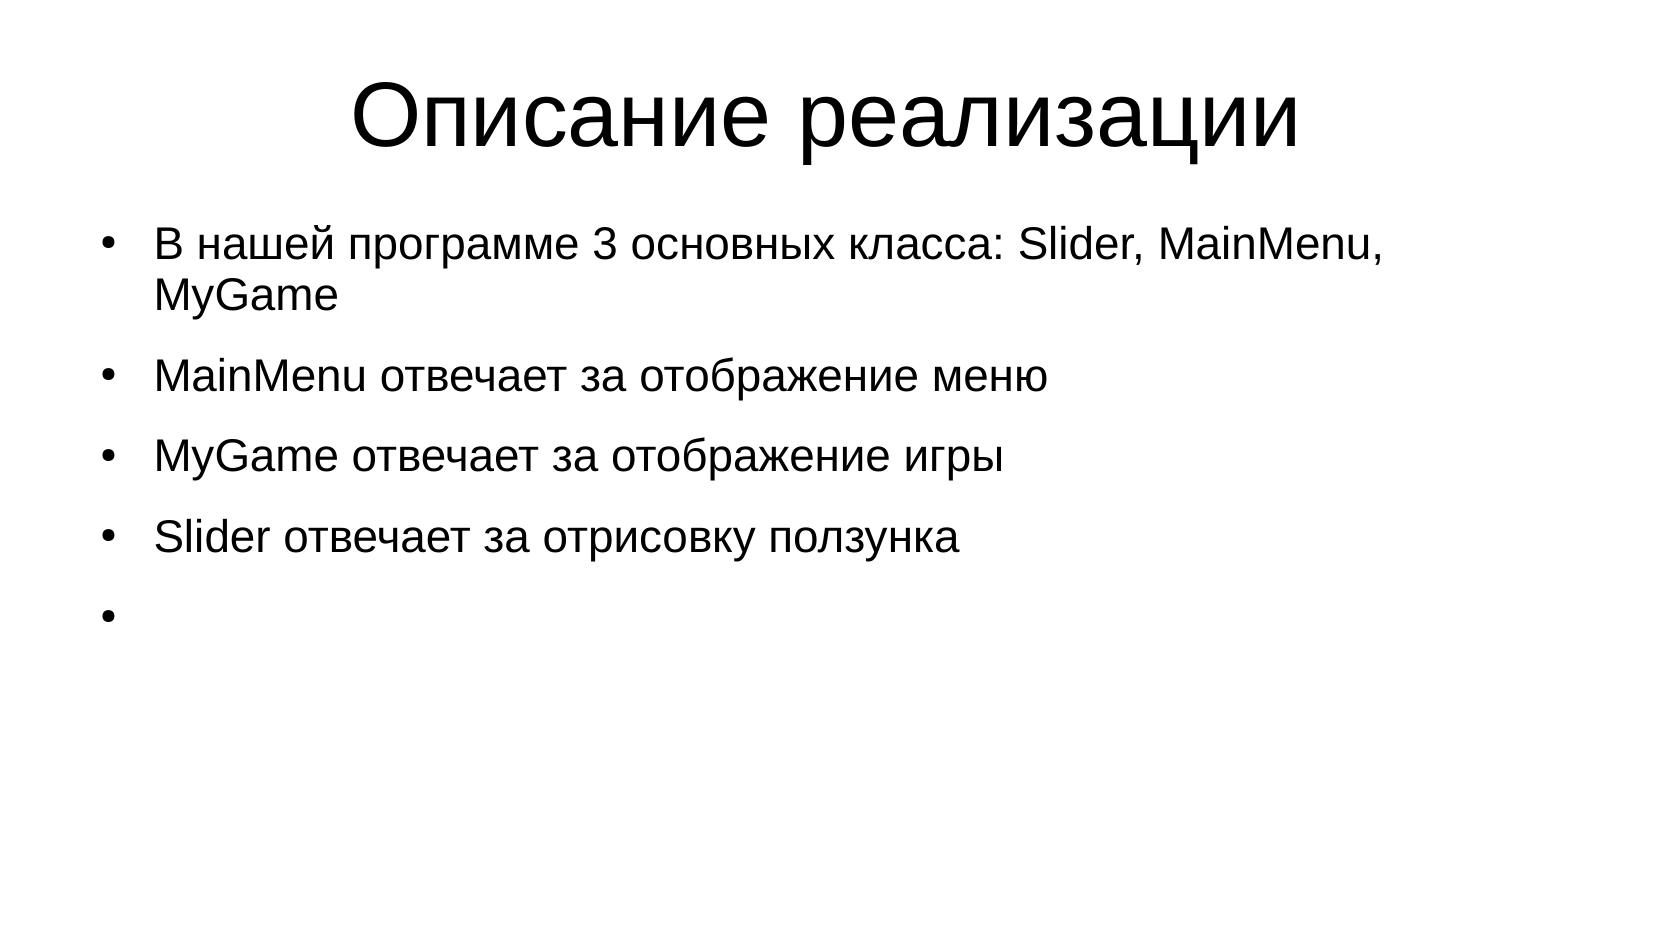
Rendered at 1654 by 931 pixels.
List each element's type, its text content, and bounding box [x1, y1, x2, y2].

title Описание реализации [82, 37, 1571, 193]
list В нашей программе 3 основных класса: Slider, MainMenu, MyGame MainMenu отвечает за отображение меню MyGame отвечает за отображение игры Slider отвечает за отрисовку ползунка [82, 217, 1571, 758]
